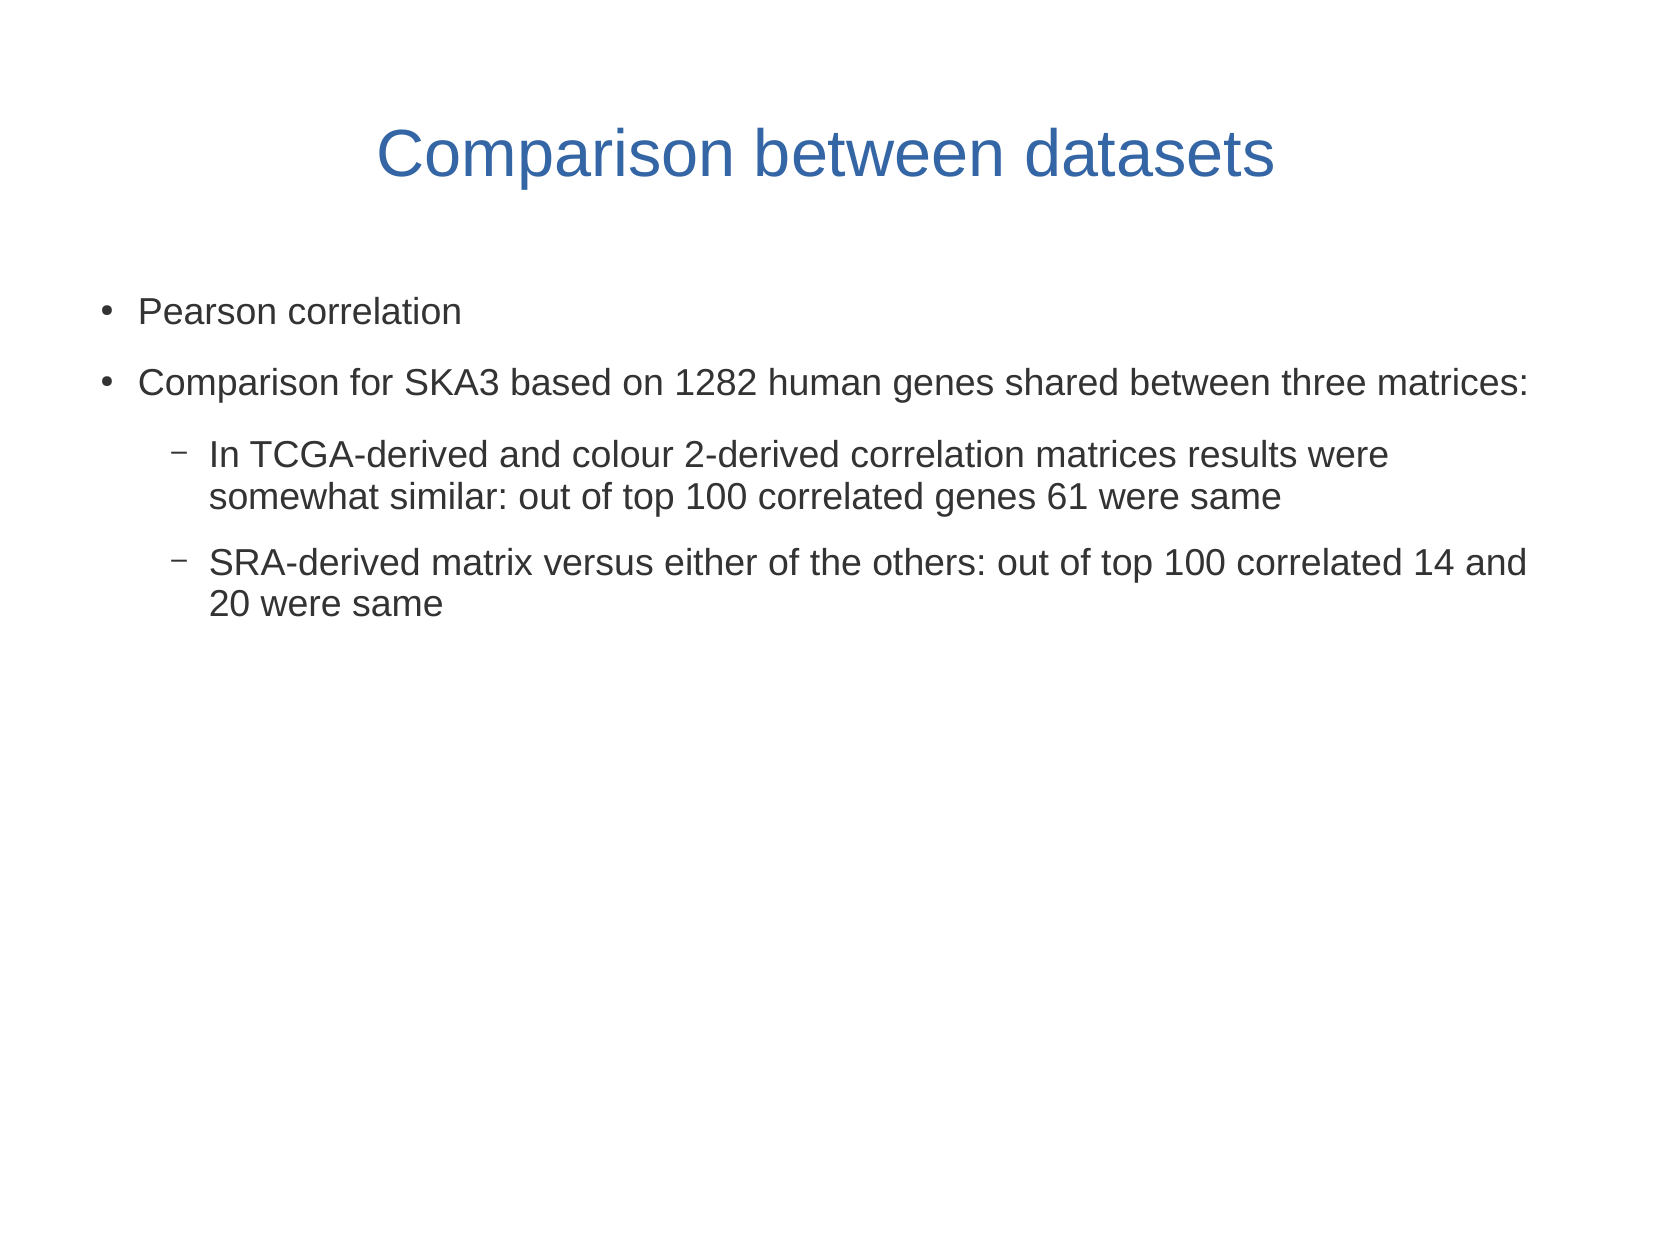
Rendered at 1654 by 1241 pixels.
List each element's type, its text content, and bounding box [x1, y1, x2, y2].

title Comparison between datasets [82, 49, 1571, 257]
list Pearson correlation Comparison for SKA3 based on 1282 human genes shared between three matrices: In TCGA-derived and colour 2-derived correlation matrices results were somewhat similar: out of top 100 correlated genes 61 were same SRA-derived matrix versus either of the others: out of top 100 correlated 14 and 20 were same [82, 290, 1571, 1010]
